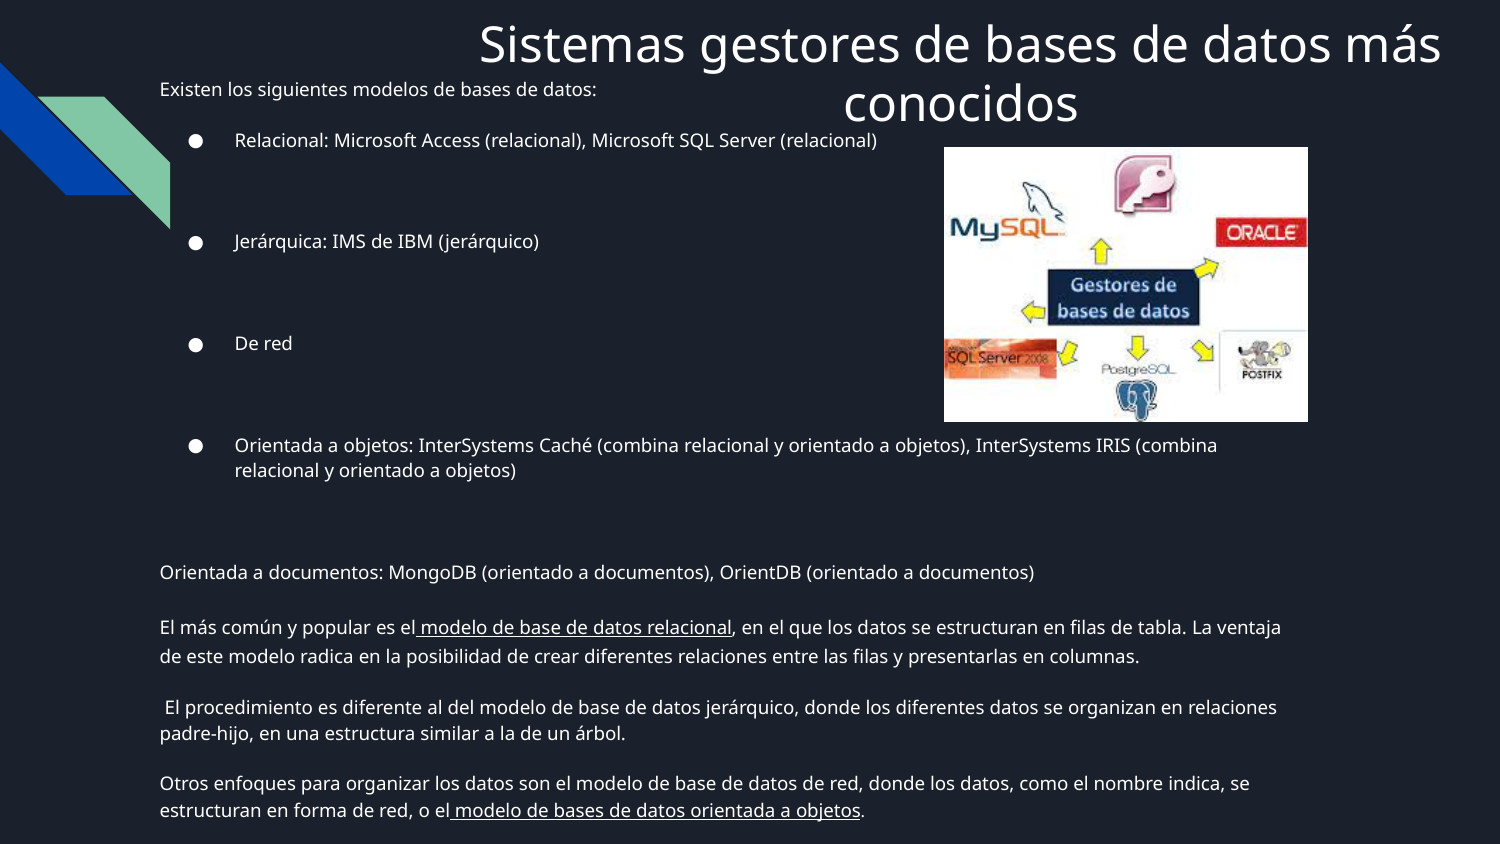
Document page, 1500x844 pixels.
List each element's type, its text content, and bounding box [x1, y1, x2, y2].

picture [944, 147, 1308, 422]
list Existen los siguientes modelos de bases de datos: Relacional: Microsoft Access (relacional), Microsoft SQL Server (relacional) Jerárquica: IMS de IBM (jerárquico) De red Orientada a objetos: InterSystems Caché (combina relacional y orientado a objetos), InterSystems IRIS (combina relacional y orientado a objetos) Orientada a documentos: MongoDB (orientado a documentos), OrientDB (orientado a documentos) El más común y popular es el modelo de base de datos relacional, en el que los datos se estructuran en filas de tabla. La ventaja de este modelo radica en la posibilidad de crear diferentes relaciones entre las filas y presentarlas en columnas. El procedimiento es diferente al del modelo de base de datos jerárquico, donde los diferentes datos se organizan en relaciones padre-hijo, en una estructura similar a la de un árbol. Otros enfoques para organizar los datos son el modelo de base de datos de red, donde los datos, como el nombre indica, se estructuran en forma de red, o el modelo de bases de datos orientada a objetos. [144, 59, 1300, 537]
title Sistemas gestores de bases de datos más conocidos [383, 0, 1500, 148]
